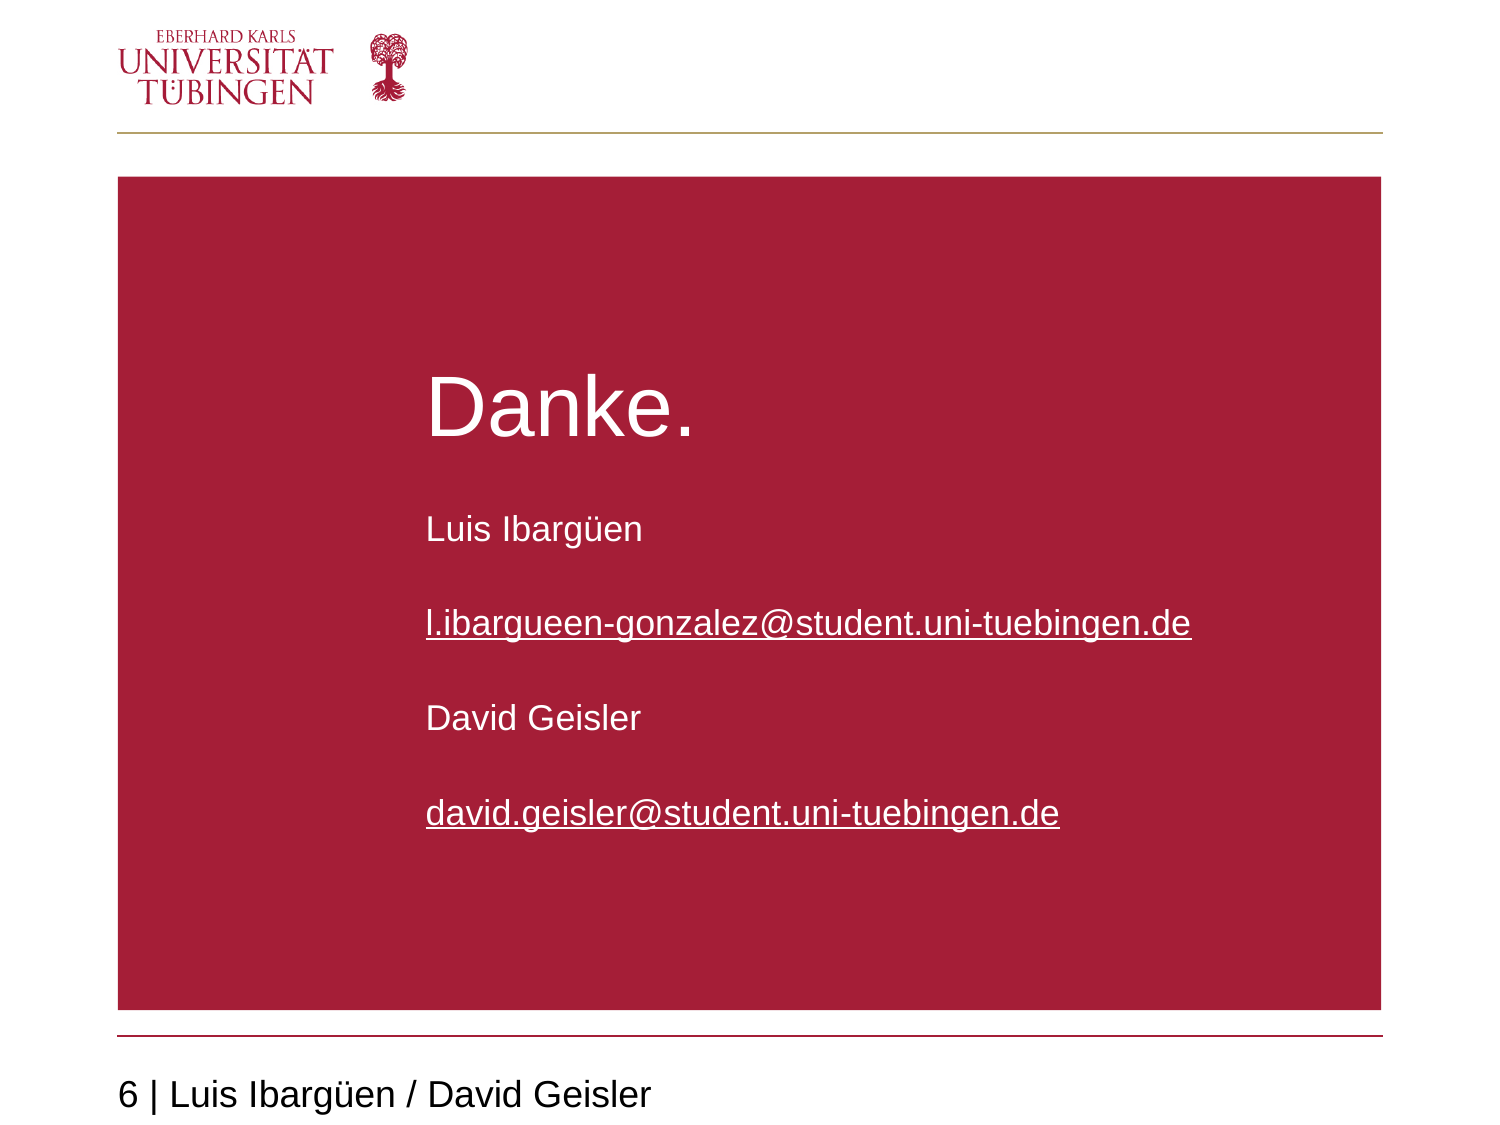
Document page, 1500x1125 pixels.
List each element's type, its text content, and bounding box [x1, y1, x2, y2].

list Danke. Luis Ibargüen l.ibargueen-gonzalez@student.uni-tuebingen.de David Geisler david.geisler@student.uni-tuebingen.de [425, 340, 1205, 841]
text_box [117, 176, 1382, 1011]
picture [117, 29, 408, 105]
